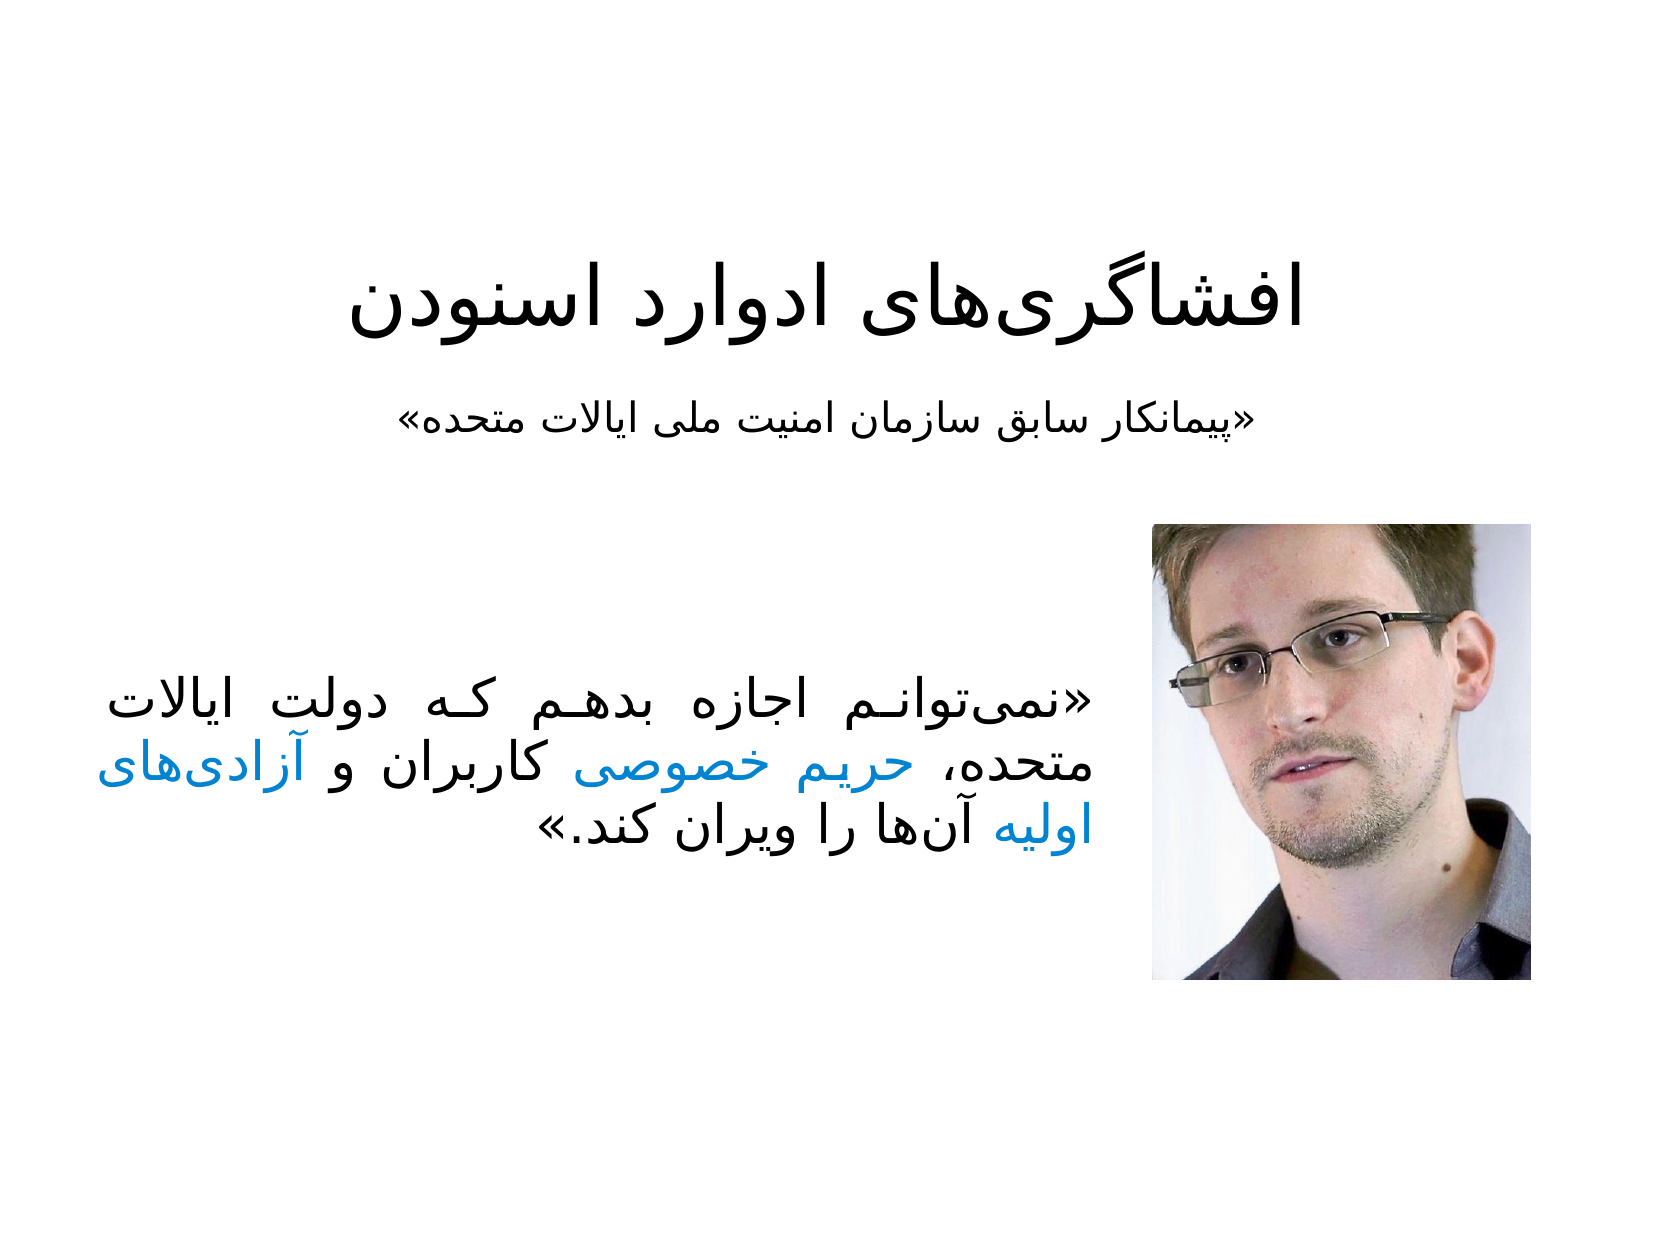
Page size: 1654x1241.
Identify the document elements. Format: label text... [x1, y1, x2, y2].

text_box «نمی‌توانم اجازه بدهم که دولت ایالات متحده، حریم خصوصی کاربران و آزادی‌های اولیه آن‌ها را ویران کند.» [90, 551, 1096, 972]
picture [1152, 524, 1531, 980]
subtitle افشاگری‌های ادوارد اسنودن «پیمانکار سابق سازمان امنیت ملی ایالات متحده» [82, 105, 1571, 586]
